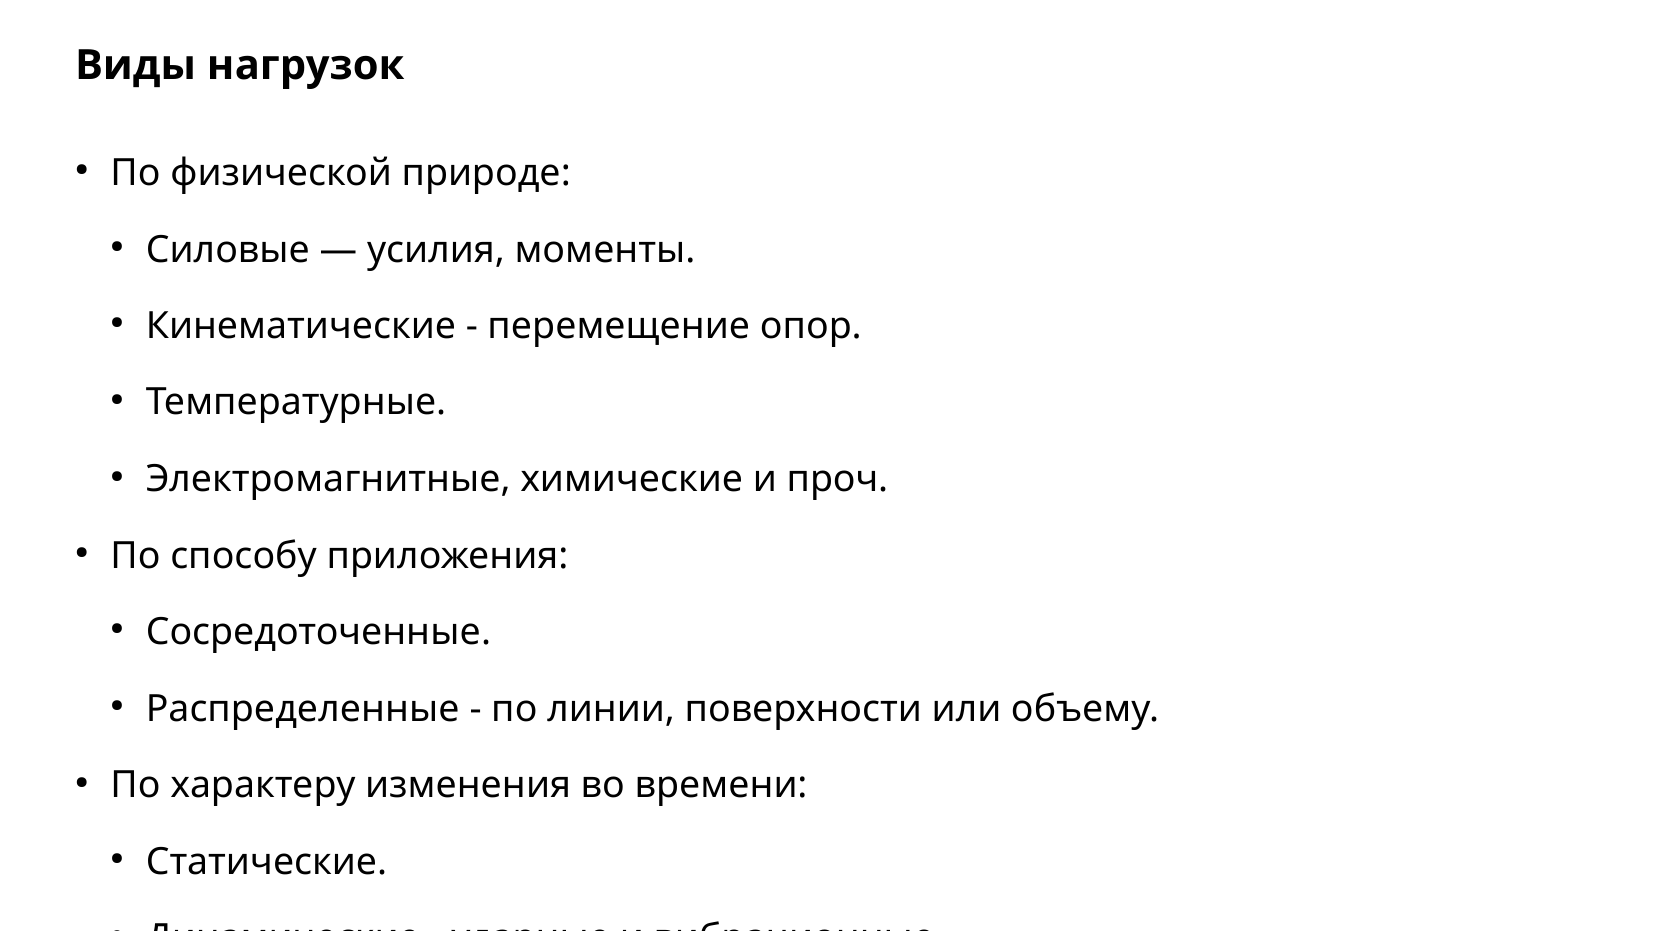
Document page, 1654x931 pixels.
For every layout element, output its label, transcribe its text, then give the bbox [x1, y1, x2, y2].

subtitle По физической природе: Силовые — усилия, моменты. Кинематические - перемещение опор. Температурные. Электромагнитные, химические и проч. По способу приложения: Сосредоточенные. Распределенные - по линии, поверхности или объему. По характеру изменения во времени: Статические. Динамические - ударные и вибрационные. [75, 120, 1564, 871]
title Виды нагрузок [75, 37, 1564, 91]
